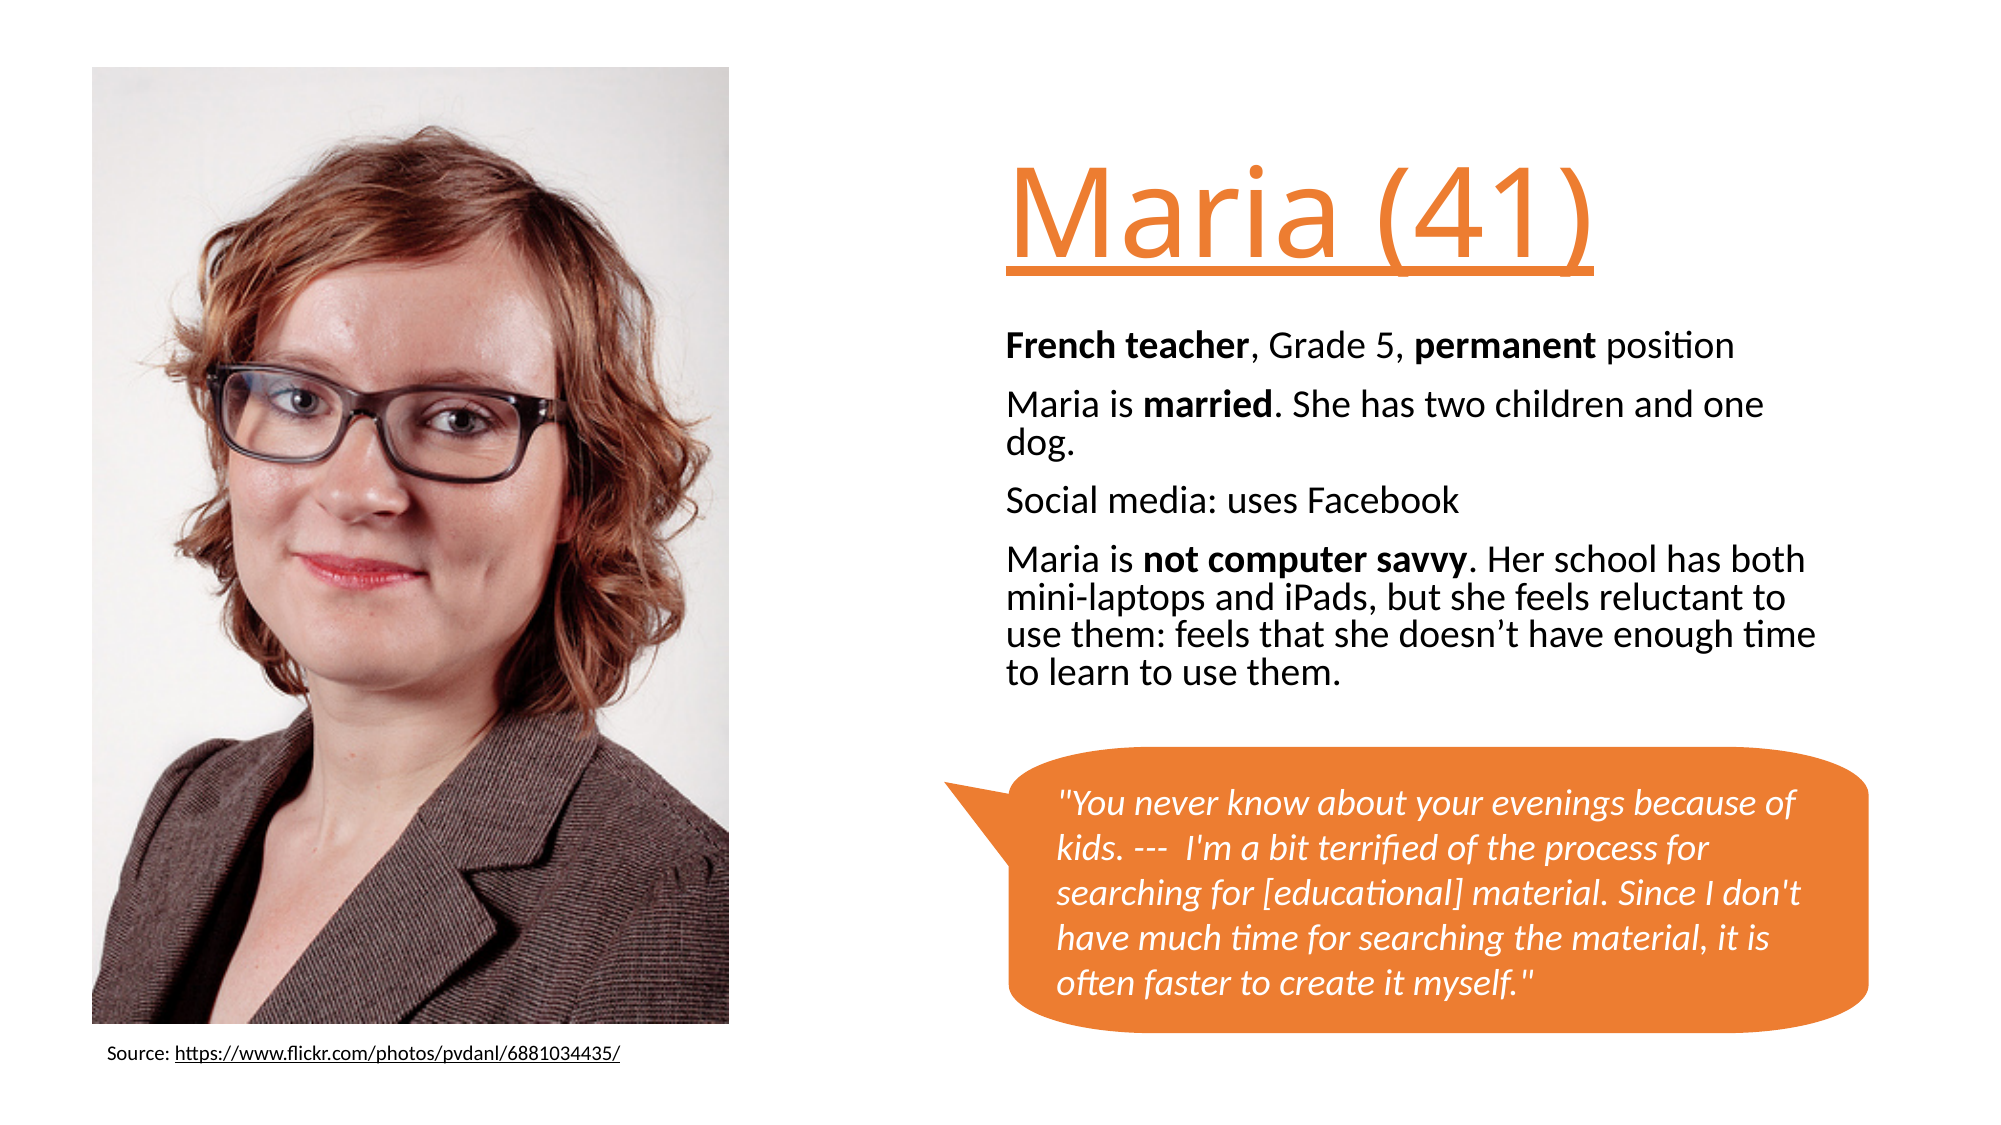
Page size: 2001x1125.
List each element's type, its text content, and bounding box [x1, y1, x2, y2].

title Maria (41) [990, 98, 1850, 292]
list French teacher, Grade 5, permanent position Maria is married. She has two children and one dog. Social media: uses Facebook Maria is not computer savvy. Her school has both mini-laptops and iPads, but she feels reluctant to use them: feels that she doesn’t have enough time to learn to use them. [990, 320, 1850, 712]
picture [92, 67, 729, 1024]
text_box Source: https://www.flickr.com/photos/pvdanl/6881034435/ [92, 1032, 729, 1073]
text_box "You never know about your evenings because of kids. --- I'm a bit terrified of the process for searching for [educational] material. Since I don't have much time for searching the material, it is often faster to create it myself." [946, 747, 1868, 1033]
